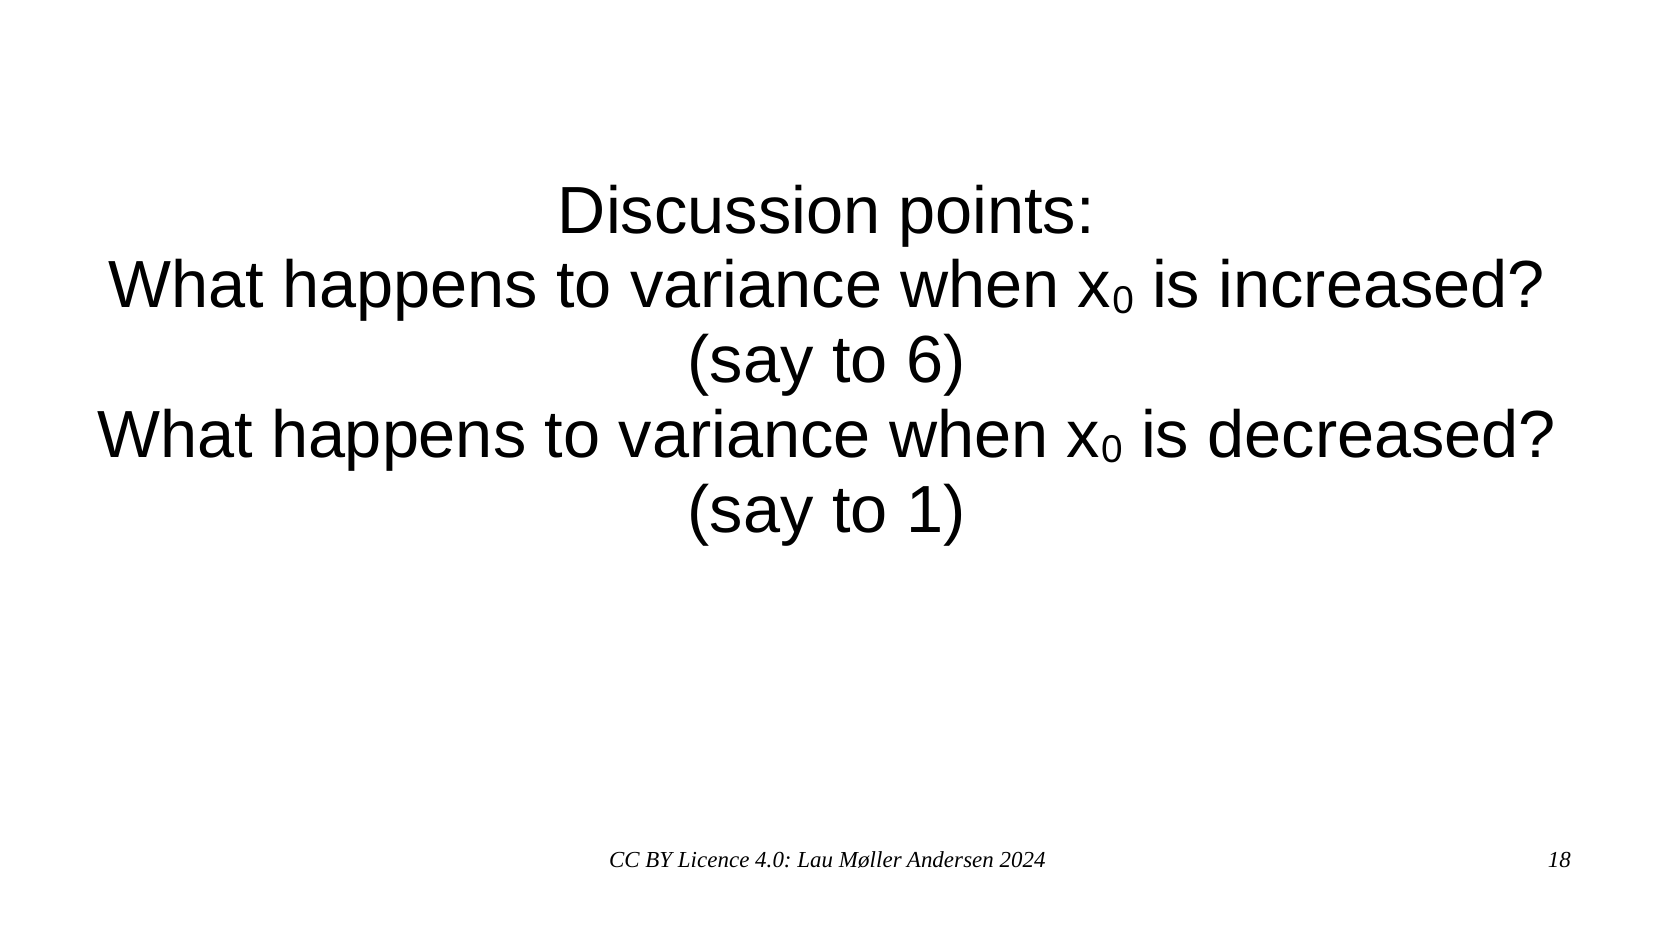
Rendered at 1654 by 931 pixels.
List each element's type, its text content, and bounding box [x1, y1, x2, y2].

subtitle Discussion points: What happens to variance when x0 is increased? (say to 6) What happens to variance when x0 is decreased? (say to 1) [82, 37, 1571, 757]
